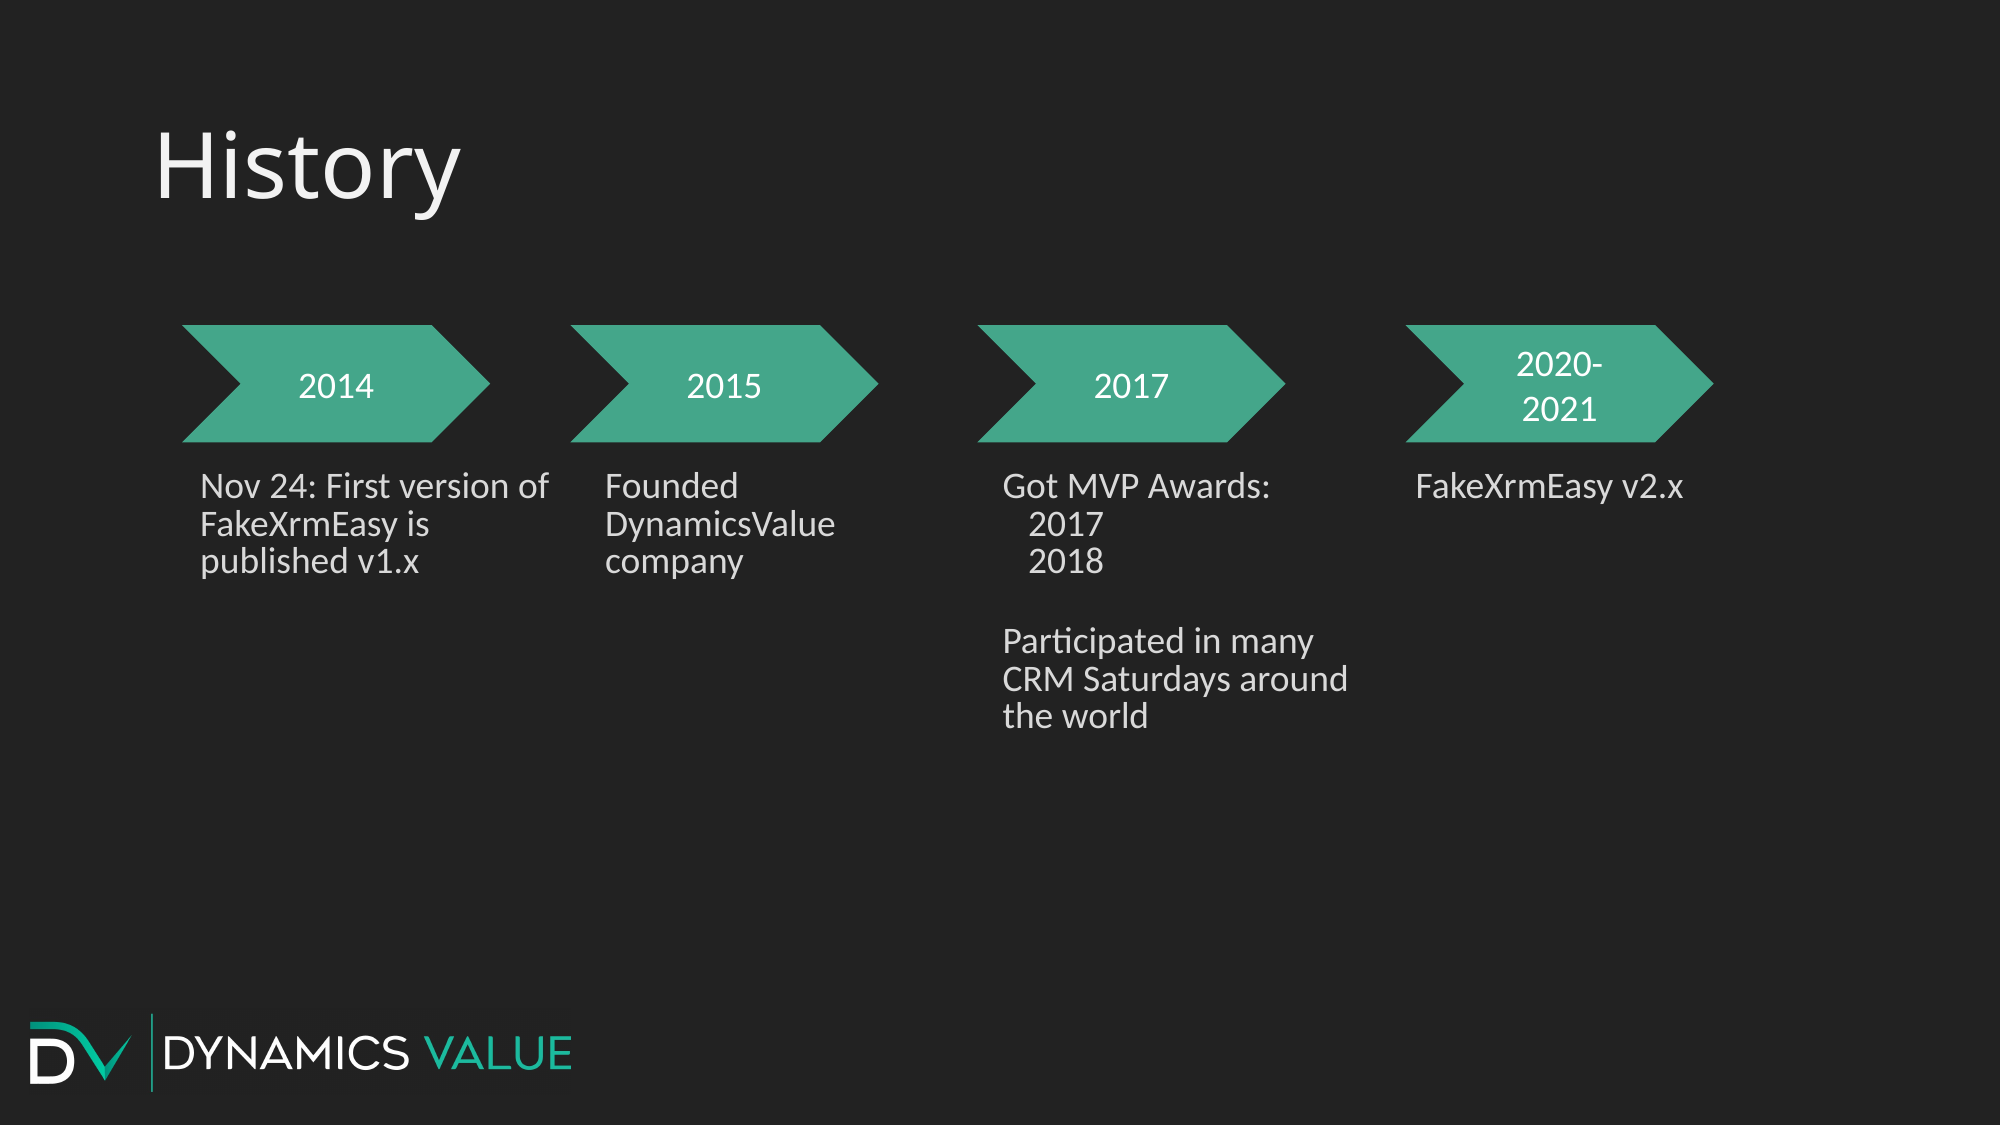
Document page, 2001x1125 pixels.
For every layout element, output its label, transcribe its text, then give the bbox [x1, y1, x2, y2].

table_header [590, 360, 628, 421]
table_cell Nov 24: First version of FakeXrmEasy is published v1.x [185, 463, 590, 826]
table_cell Founded DynamicsValue company [590, 463, 988, 826]
text_box 2015 [570, 325, 879, 443]
table_header [185, 360, 239, 438]
text_box 2017 [977, 325, 1286, 443]
text_box 2014 [182, 325, 491, 443]
text_box 2020-2021 [1405, 325, 1714, 443]
table_header [590, 360, 988, 463]
table_header [988, 360, 1401, 463]
table_cell FakeXrmEasy v2.x [1401, 463, 1761, 826]
table_cell Got MVP Awards: 2017 2018 Participated in many CRM Saturdays around the world [988, 463, 1401, 826]
table_header [185, 360, 590, 463]
table_header [988, 360, 1035, 430]
text_box History [137, 59, 1863, 277]
picture [29, 1008, 571, 1095]
table_header [1401, 360, 1761, 463]
